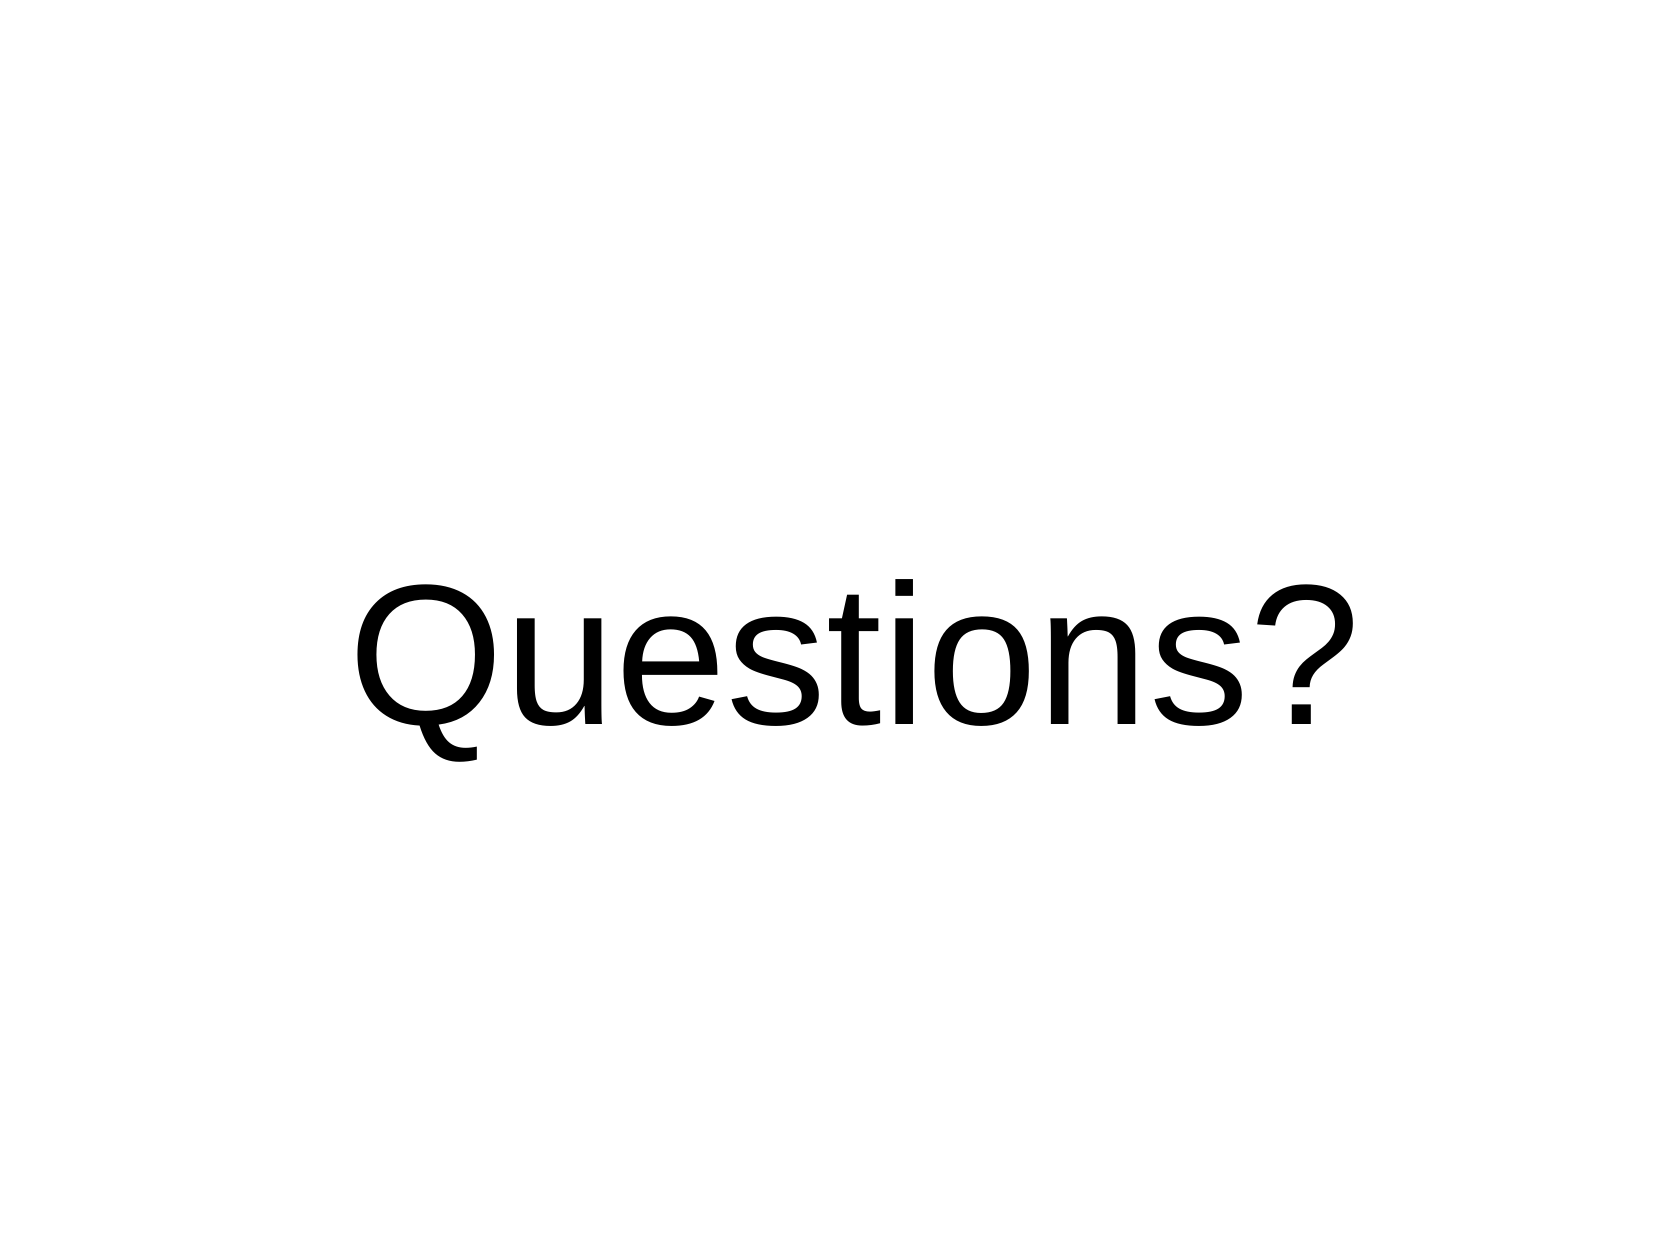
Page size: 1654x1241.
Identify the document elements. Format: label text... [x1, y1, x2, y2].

list Questions? [82, 290, 1538, 1010]
